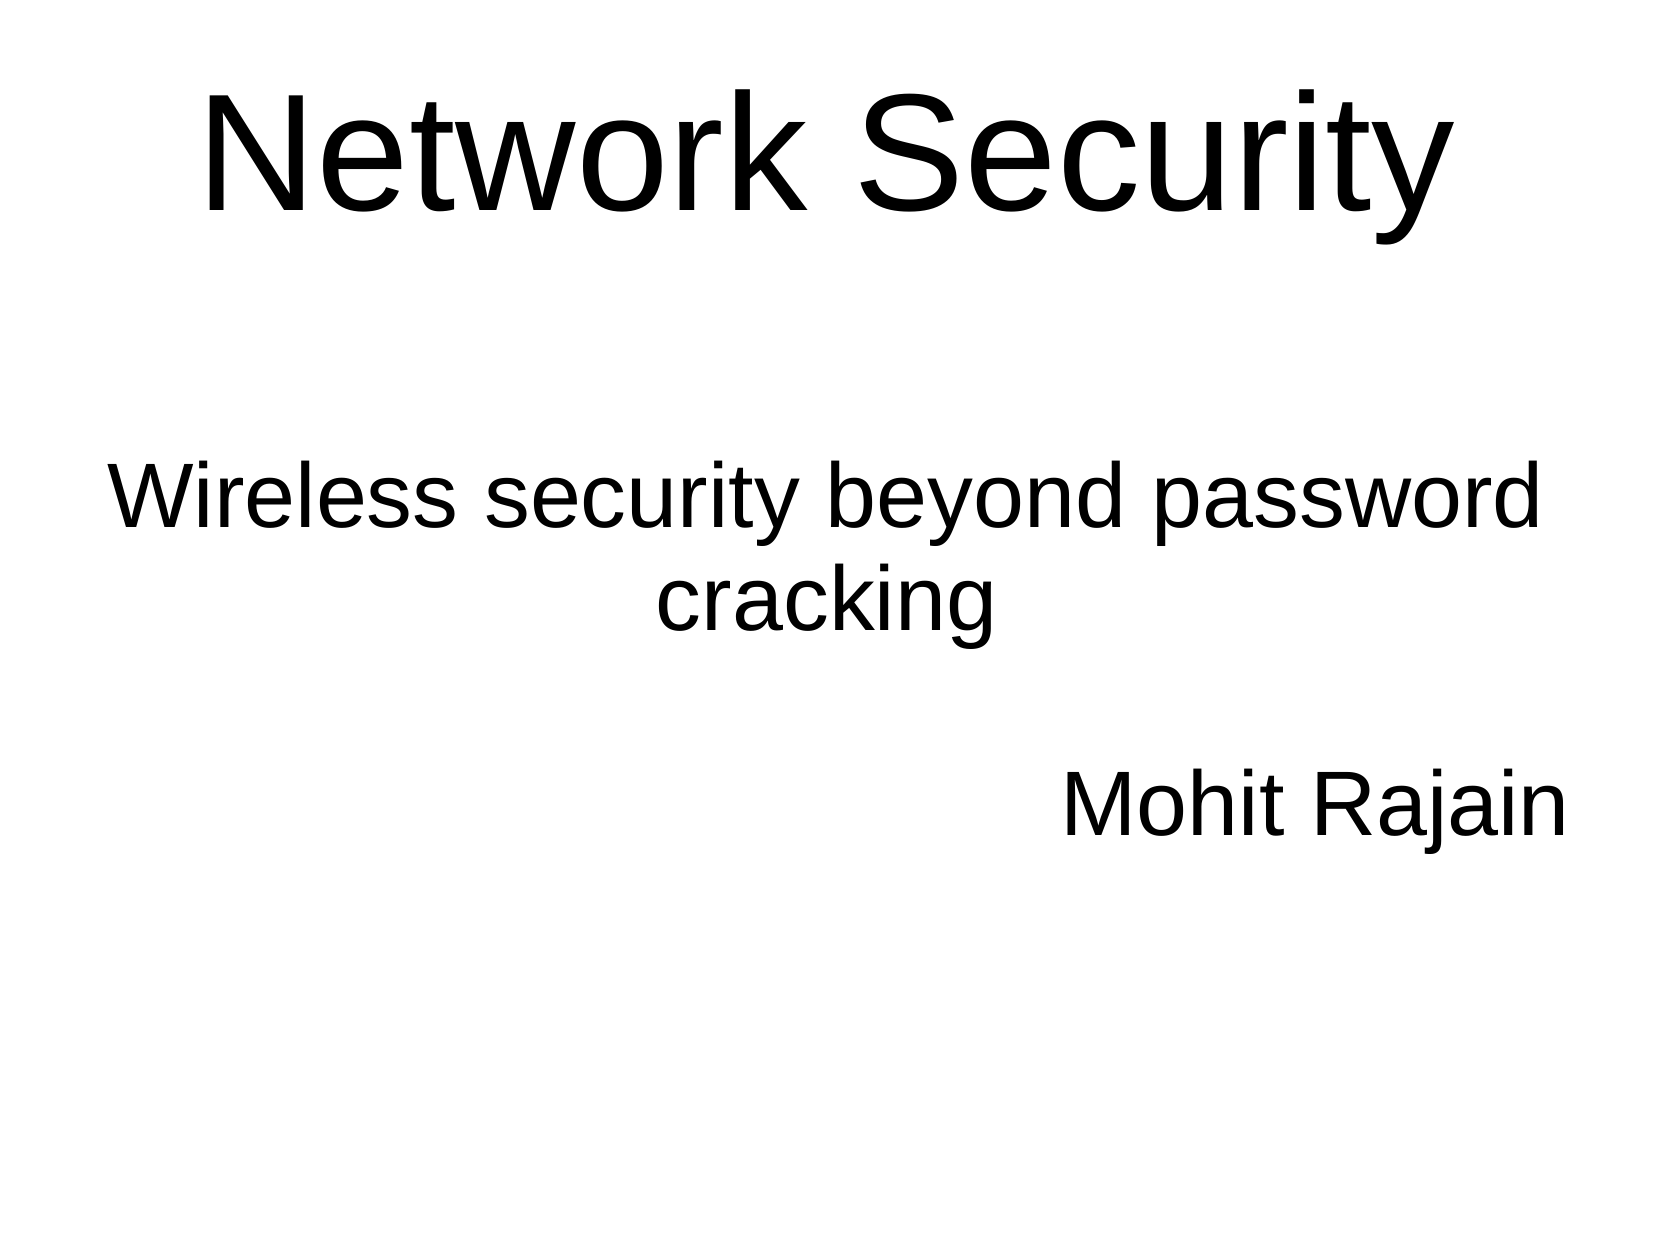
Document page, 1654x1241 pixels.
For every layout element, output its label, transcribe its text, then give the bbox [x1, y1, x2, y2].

subtitle Wireless security beyond password cracking Mohit Rajain [82, 290, 1571, 1010]
title Network Security [82, 49, 1571, 257]
